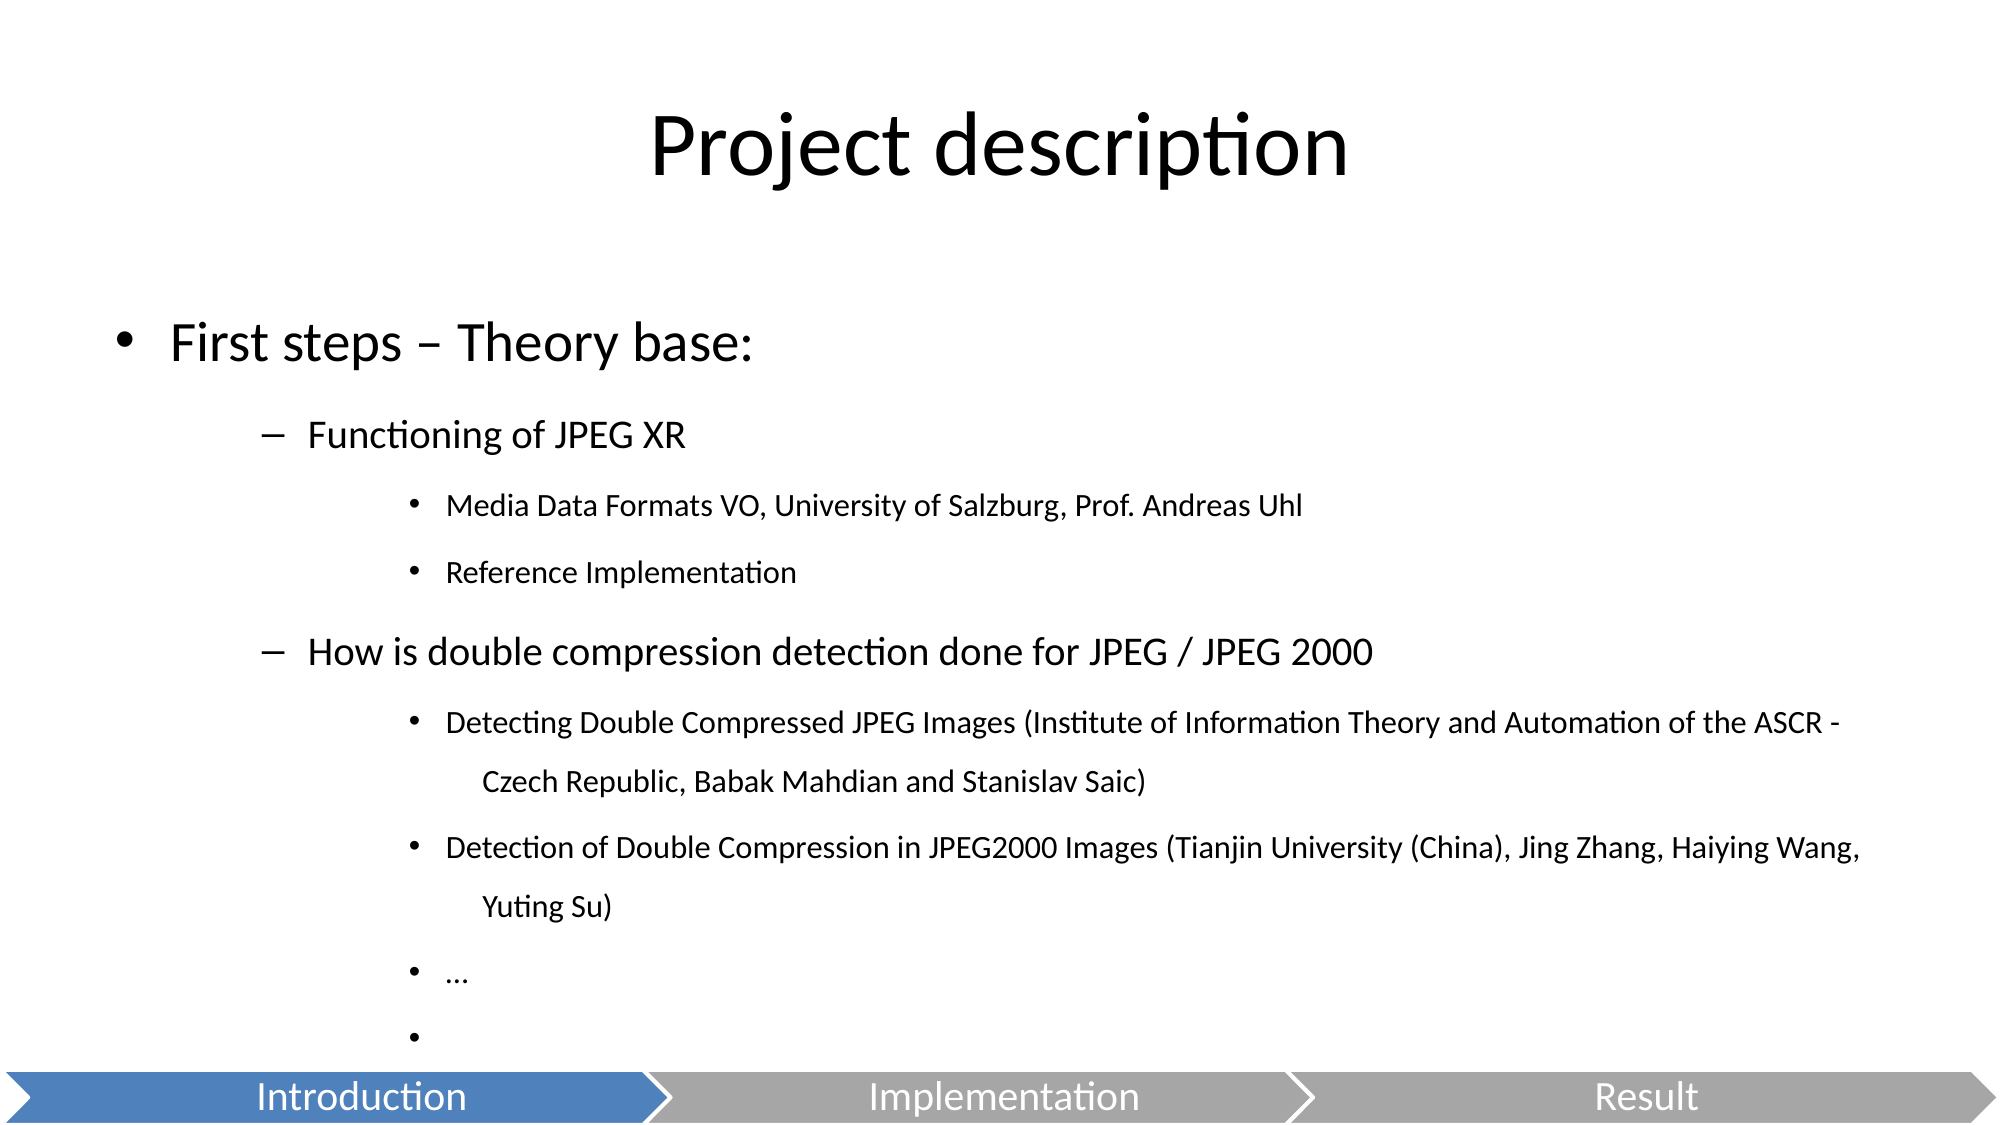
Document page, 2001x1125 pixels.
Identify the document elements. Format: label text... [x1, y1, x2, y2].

text_box Implementation [643, 1069, 1312, 1125]
text_box Result [1285, 1069, 2000, 1125]
title Project description [99, 45, 1900, 233]
text_box Introduction [0, 1069, 669, 1125]
list First steps – Theory base: Functioning of JPEG XR Media Data Formats VO, University of Salzburg, Prof. Andreas Uhl Reference Implementation How is double compression detection done for JPEG / JPEG 2000 Detecting Double Compressed JPEG Images (Institute of Information Theory and Automation of the ASCR - Czech Republic, Babak Mahdian and Stanislav Saic) Detection of Double Compression in JPEG2000 Images (Tianjin University (China), Jing Zhang, Haiying Wang, Yuting Su) … [99, 262, 1900, 1005]
